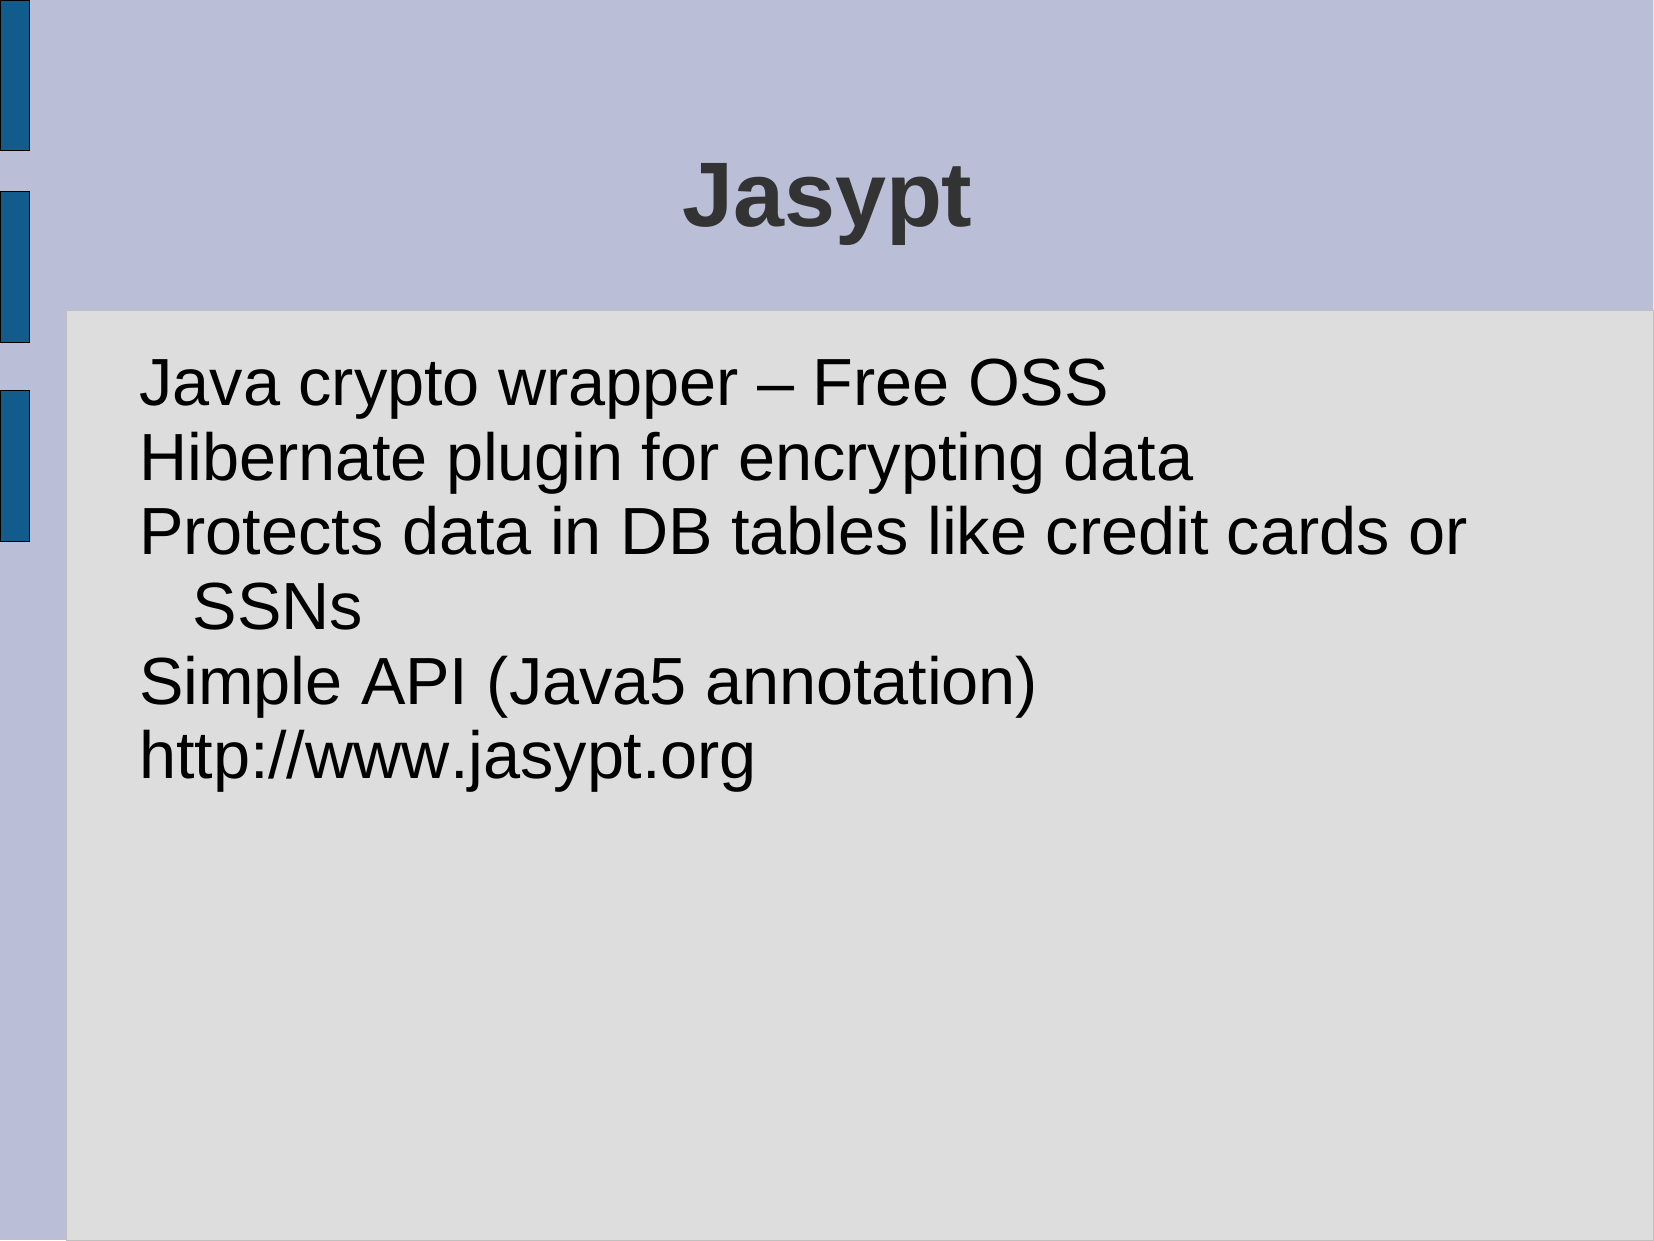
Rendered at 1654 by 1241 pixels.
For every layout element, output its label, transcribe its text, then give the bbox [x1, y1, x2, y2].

title Jasypt [121, 91, 1534, 299]
list Java crypto wrapper – Free OSS Hibernate plugin for encrypting data Protects data in DB tables like credit cards or SSNs Simple API (Java5 annotation) http://www.jasypt.org [121, 344, 1534, 1127]
